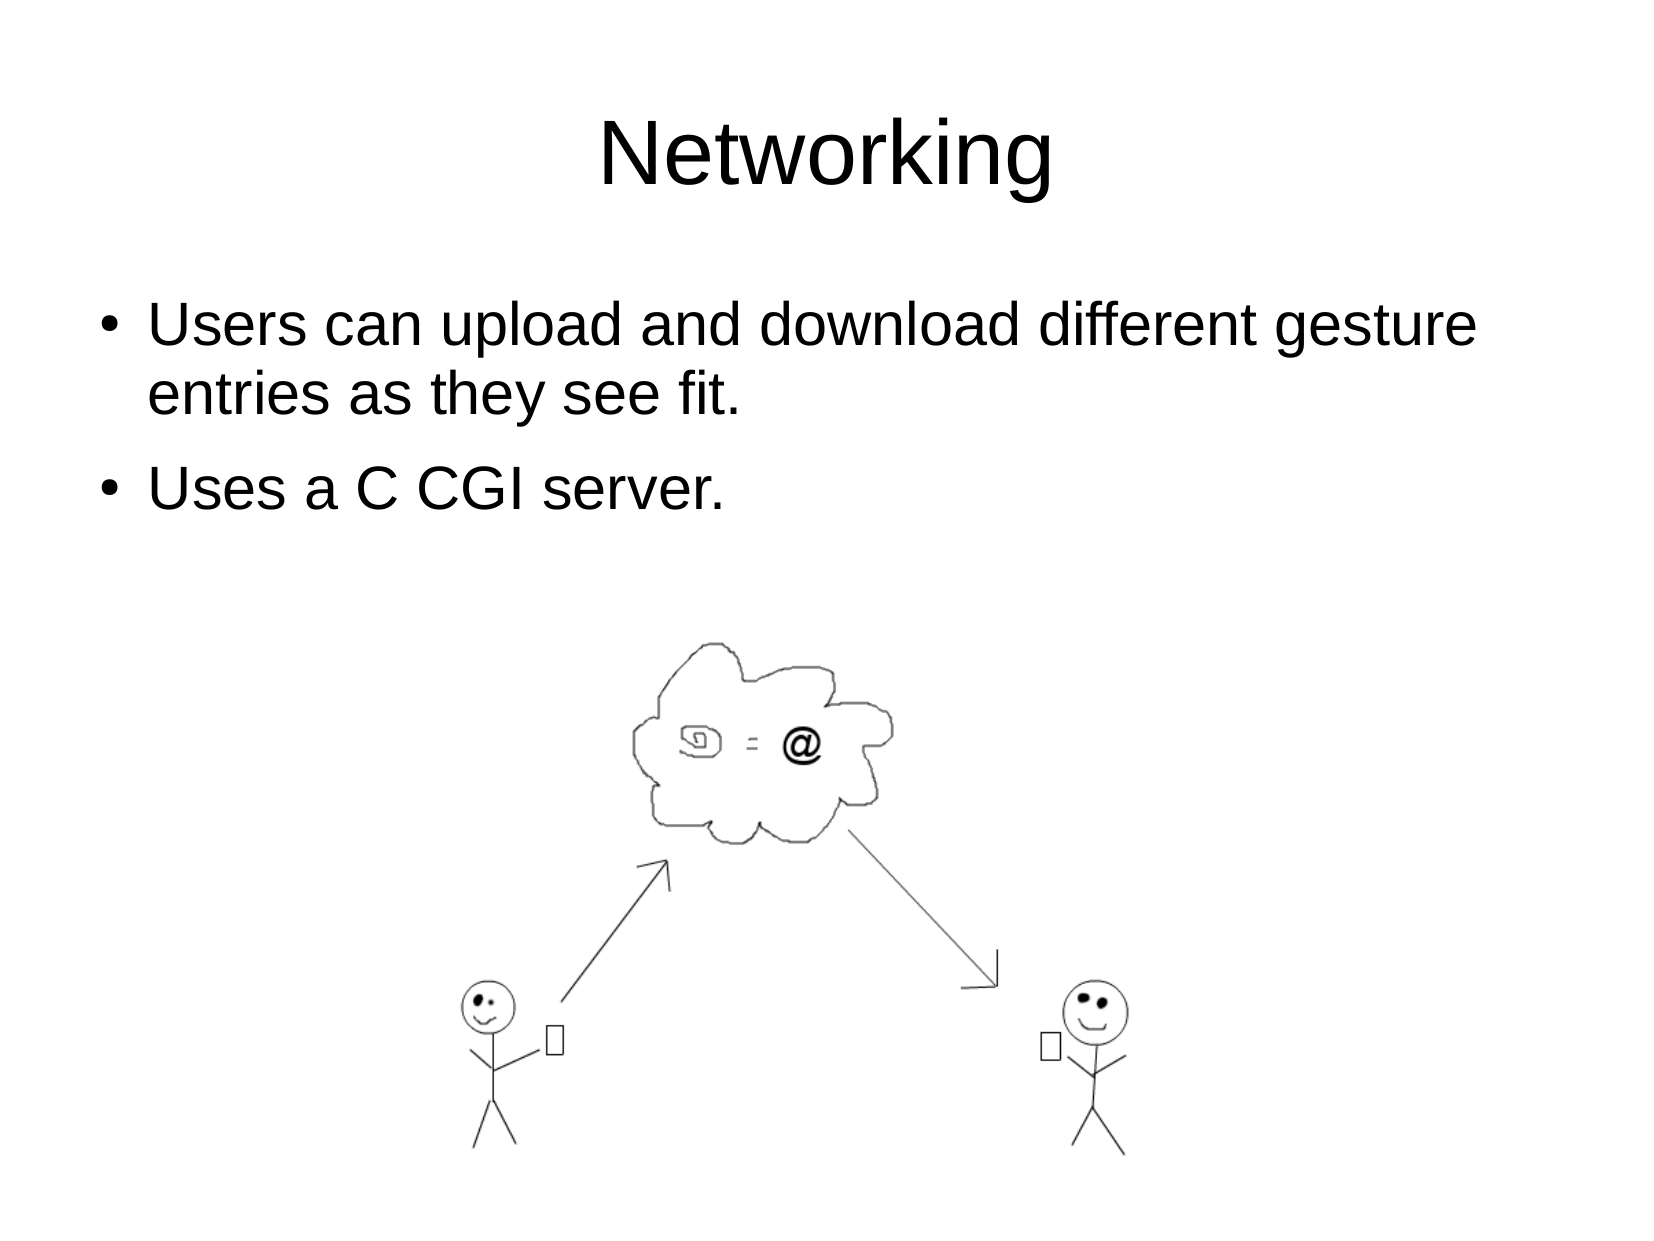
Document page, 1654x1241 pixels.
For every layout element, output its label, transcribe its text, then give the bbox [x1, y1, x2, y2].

list Users can upload and download different gesture entries as they see fit. Uses a C CGI server. [82, 290, 1571, 526]
picture [435, 629, 1141, 1167]
title Networking [82, 49, 1571, 257]
